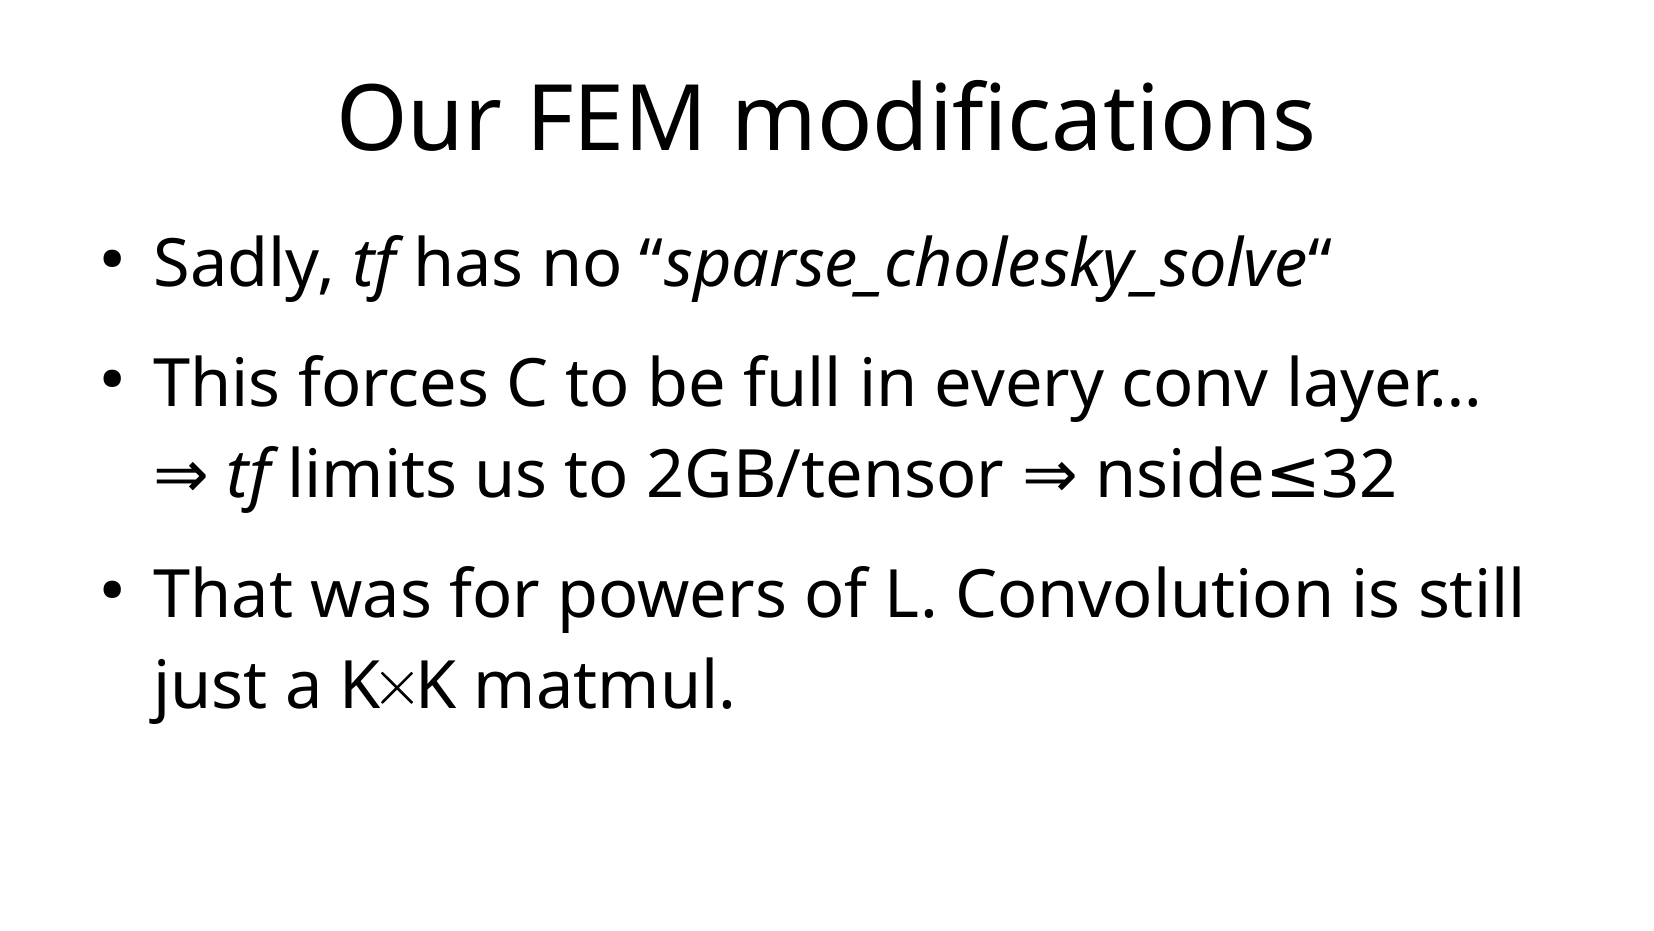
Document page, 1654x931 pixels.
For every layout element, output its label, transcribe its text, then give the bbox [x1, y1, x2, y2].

list Sadly, tf has no “sparse_cholesky_solve“ This forces C to be full in every conv layer… ⇒ tf limits us to 2GB/tensor ⇒ nside≤32 That was for powers of L. Convolution is still just a K K matmul. [82, 215, 1571, 931]
picture [368, 669, 416, 707]
title Our FEM modifications [82, 37, 1571, 193]
chart [677, 679, 689, 708]
